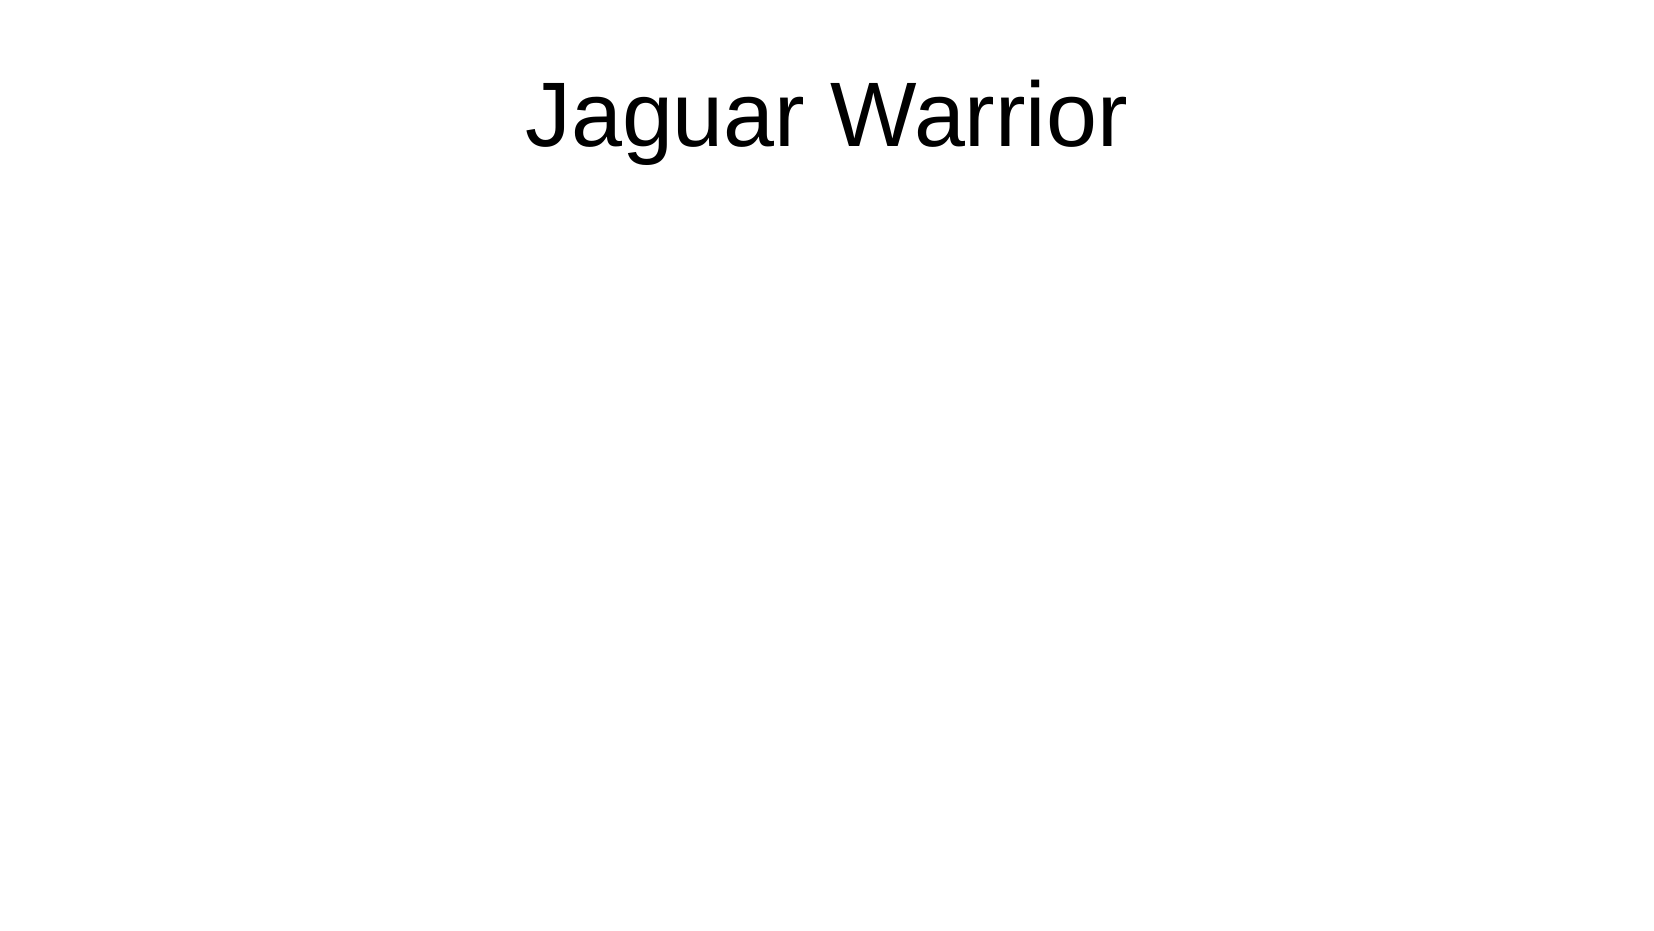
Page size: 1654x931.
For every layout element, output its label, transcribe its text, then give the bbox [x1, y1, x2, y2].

title Jaguar Warrior [82, 37, 1571, 193]
